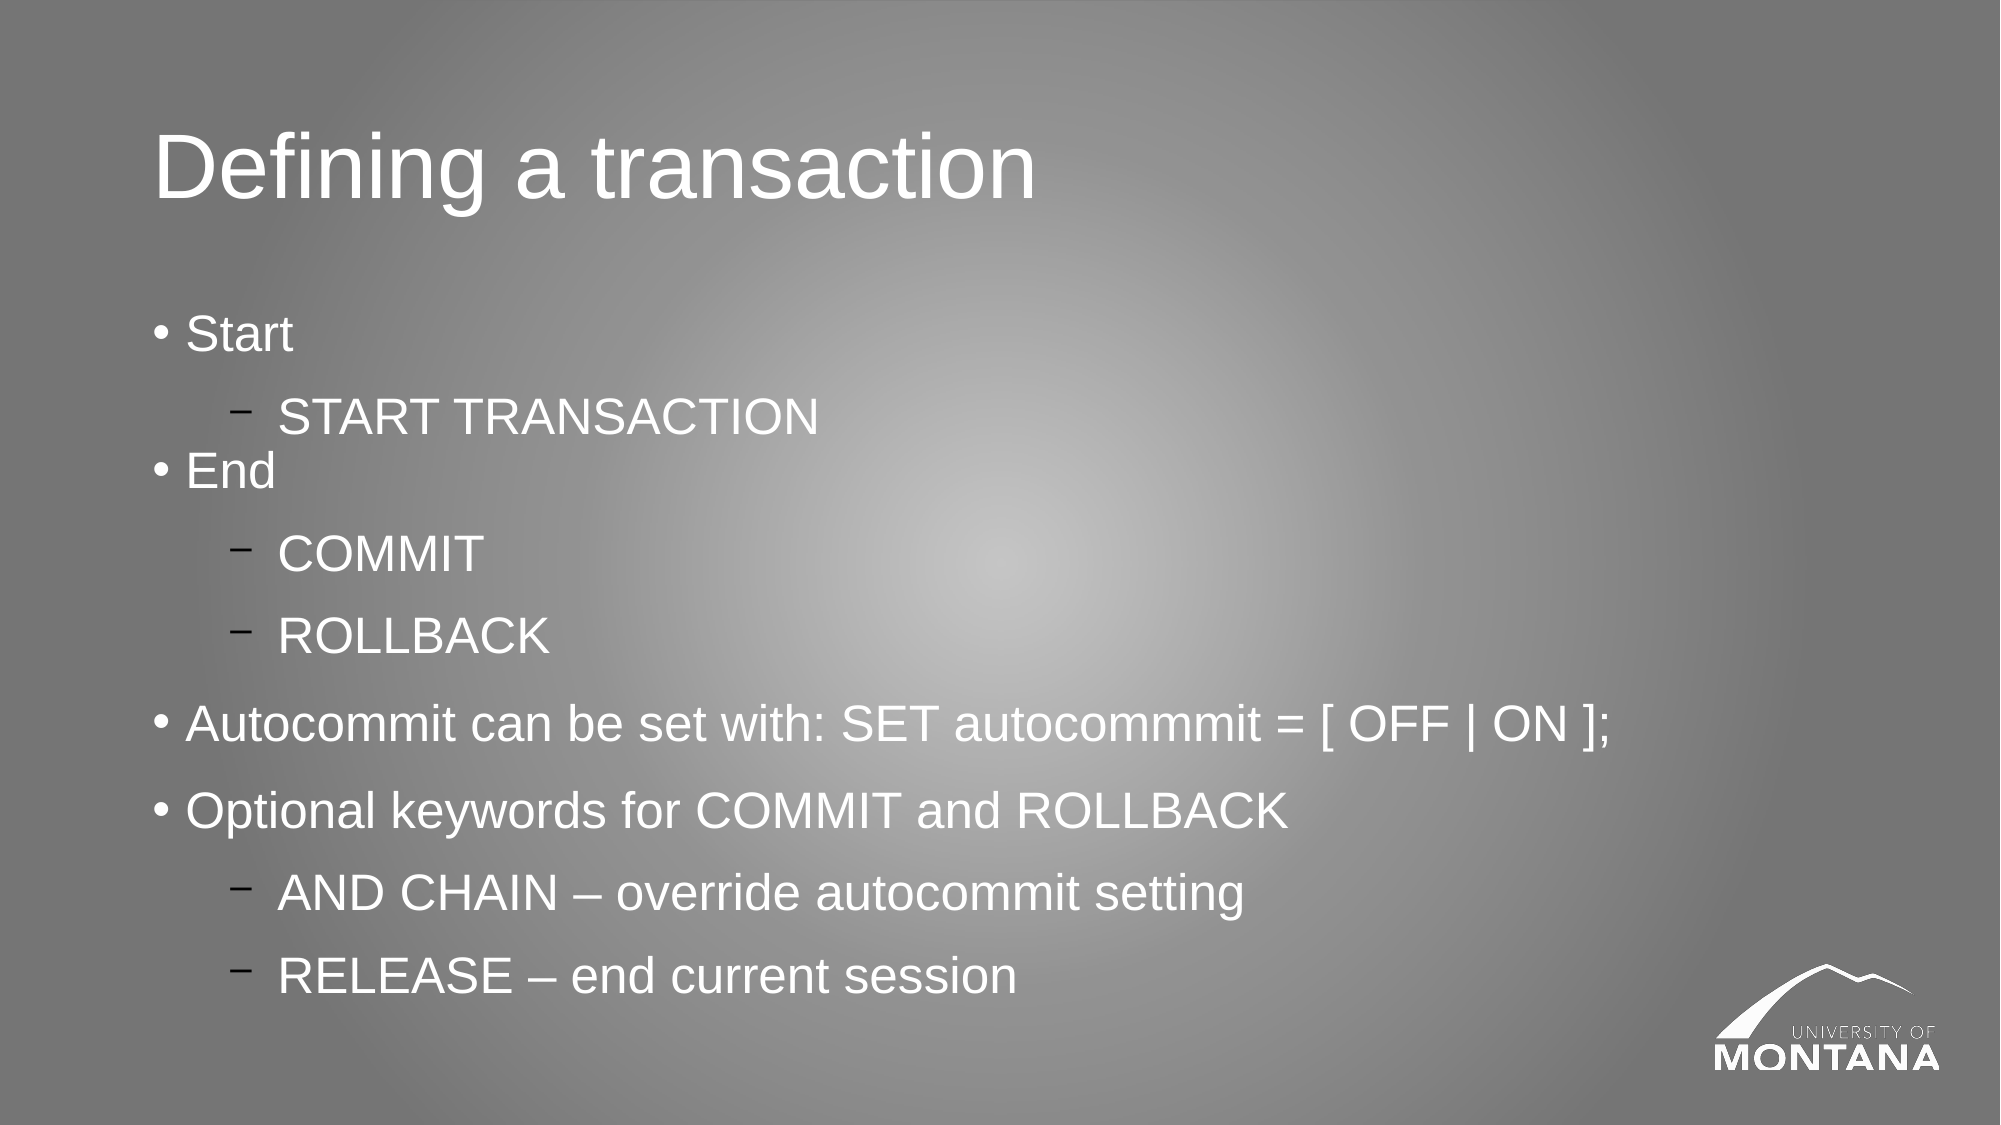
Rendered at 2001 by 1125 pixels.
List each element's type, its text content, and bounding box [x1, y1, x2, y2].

picture [0, 0, 2000, 1125]
list Start START TRANSACTION End COMMIT ROLLBACK Autocommit can be set with: SET autocommmit = [ OFF | ON ]; Optional keywords for COMMIT and ROLLBACK AND CHAIN – override autocommit setting RELEASE – end current session [137, 299, 1863, 1014]
title Defining a transaction [137, 59, 1863, 278]
